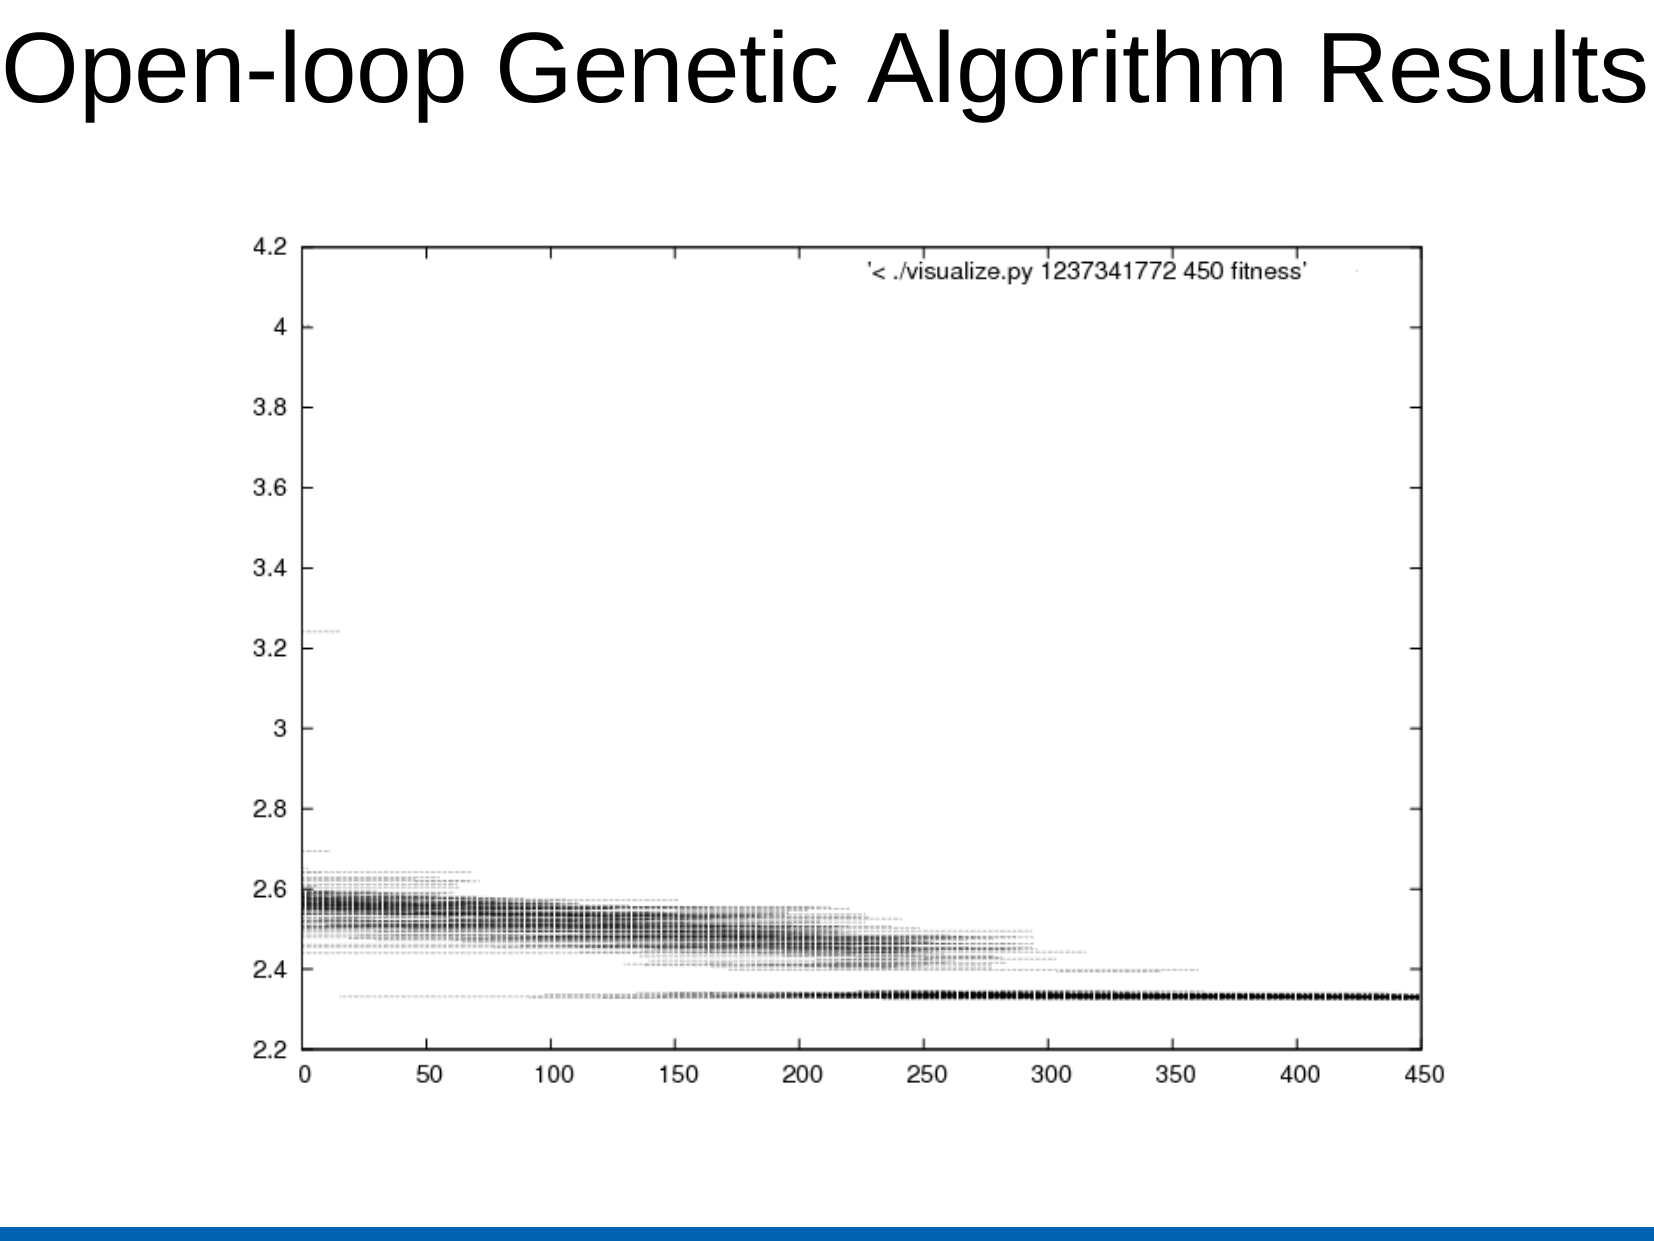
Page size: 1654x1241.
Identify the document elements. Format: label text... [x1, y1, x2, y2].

picture [114, 131, 1502, 1201]
title Open-loop Genetic Algorithm Results [0, 0, 1653, 172]
